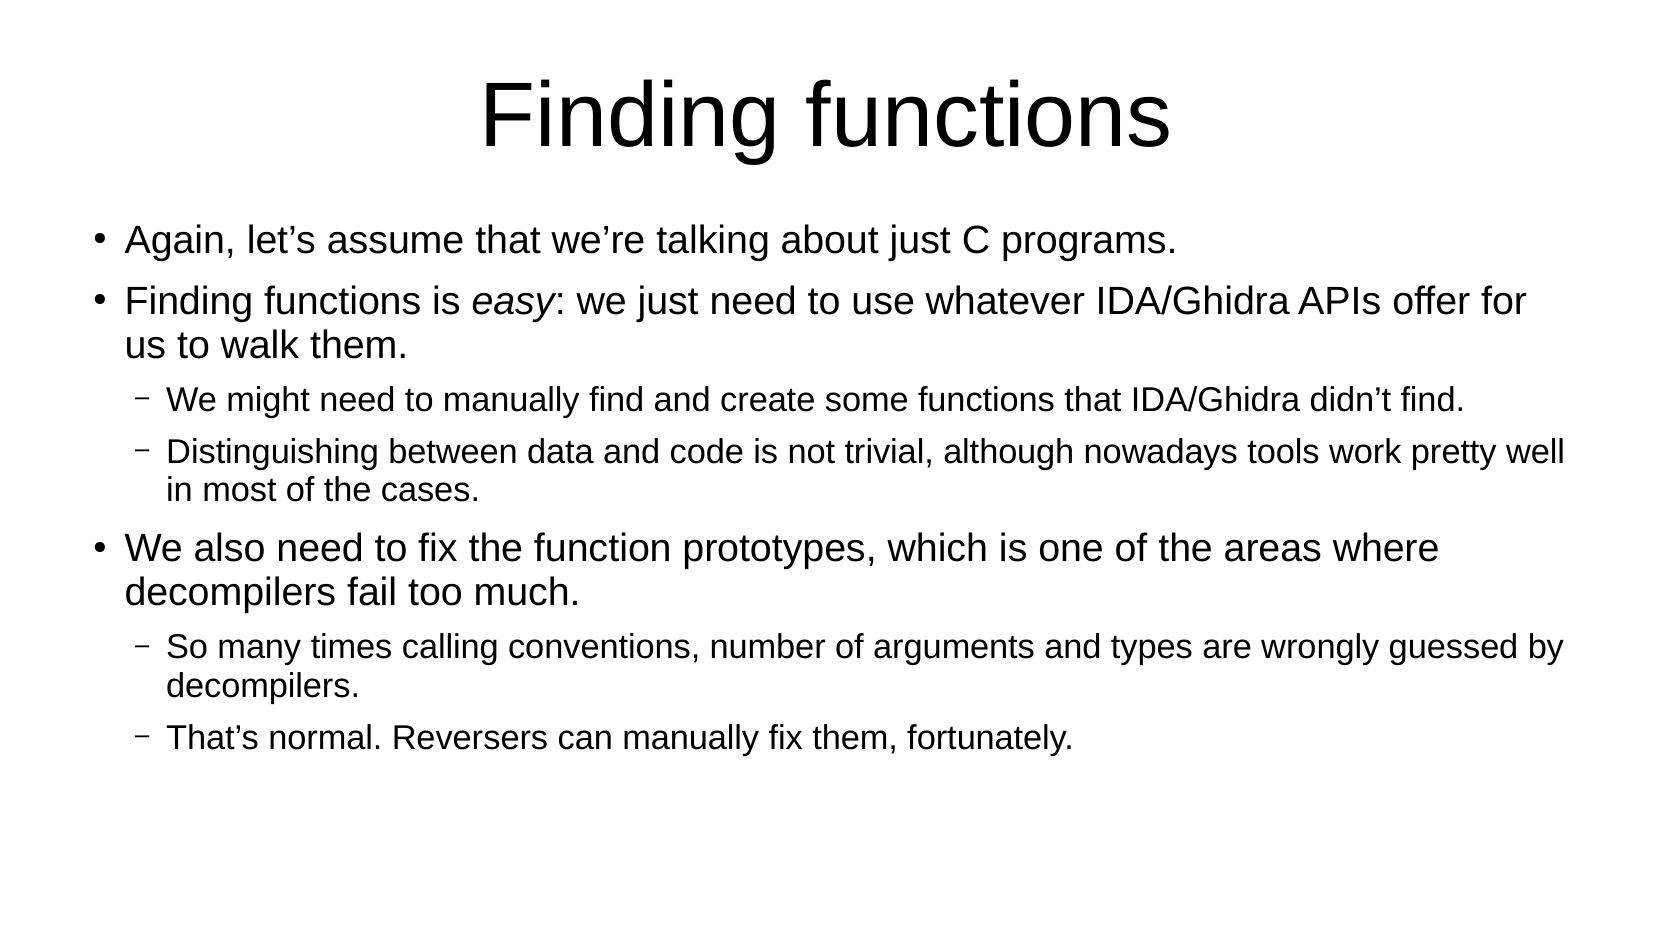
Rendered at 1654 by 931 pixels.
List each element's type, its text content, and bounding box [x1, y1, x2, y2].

list Again, let’s assume that we’re talking about just C programs. Finding functions is easy: we just need to use whatever IDA/Ghidra APIs offer for us to walk them. We might need to manually find and create some functions that IDA/Ghidra didn’t find. Distinguishing between data and code is not trivial, although nowadays tools work pretty well in most of the cases. We also need to fix the function prototypes, which is one of the areas where decompilers fail too much. So many times calling conventions, number of arguments and types are wrongly guessed by decompilers. That’s normal. Reversers can manually fix them, fortunately. [82, 217, 1571, 758]
title Finding functions [82, 37, 1571, 193]
